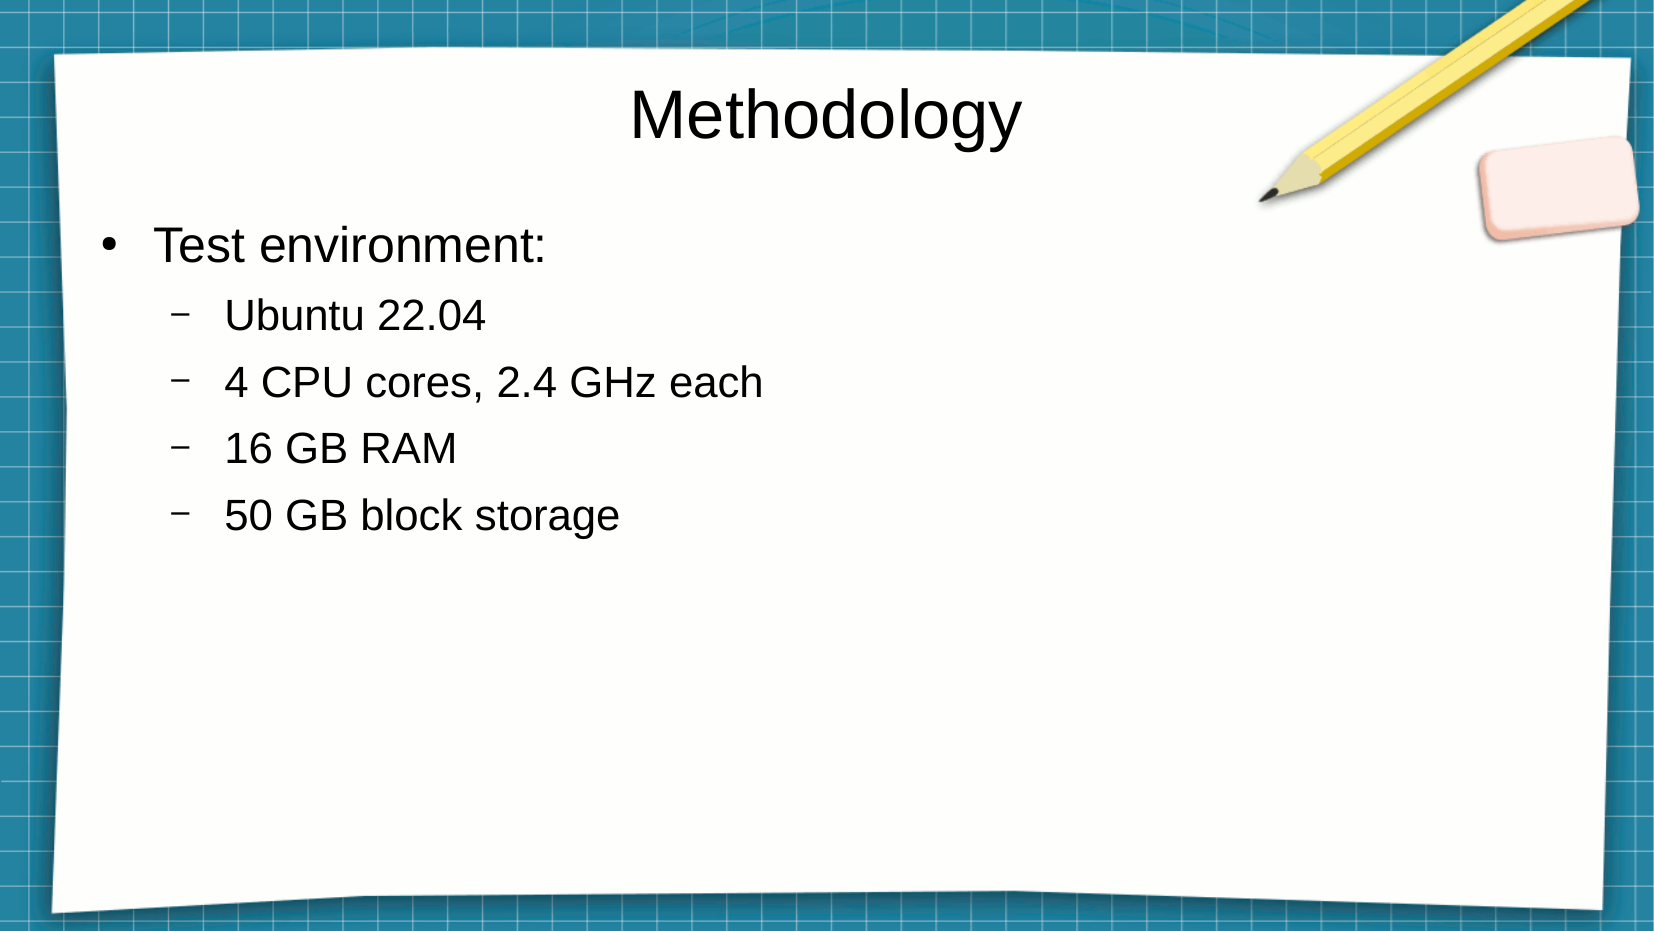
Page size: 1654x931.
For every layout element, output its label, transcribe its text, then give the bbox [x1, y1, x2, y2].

list Test environment: Ubuntu 22.04 4 CPU cores, 2.4 GHz each 16 GB RAM 50 GB block storage [82, 217, 1571, 758]
title Methodology [82, 37, 1571, 193]
picture [0, 0, 1654, 931]
